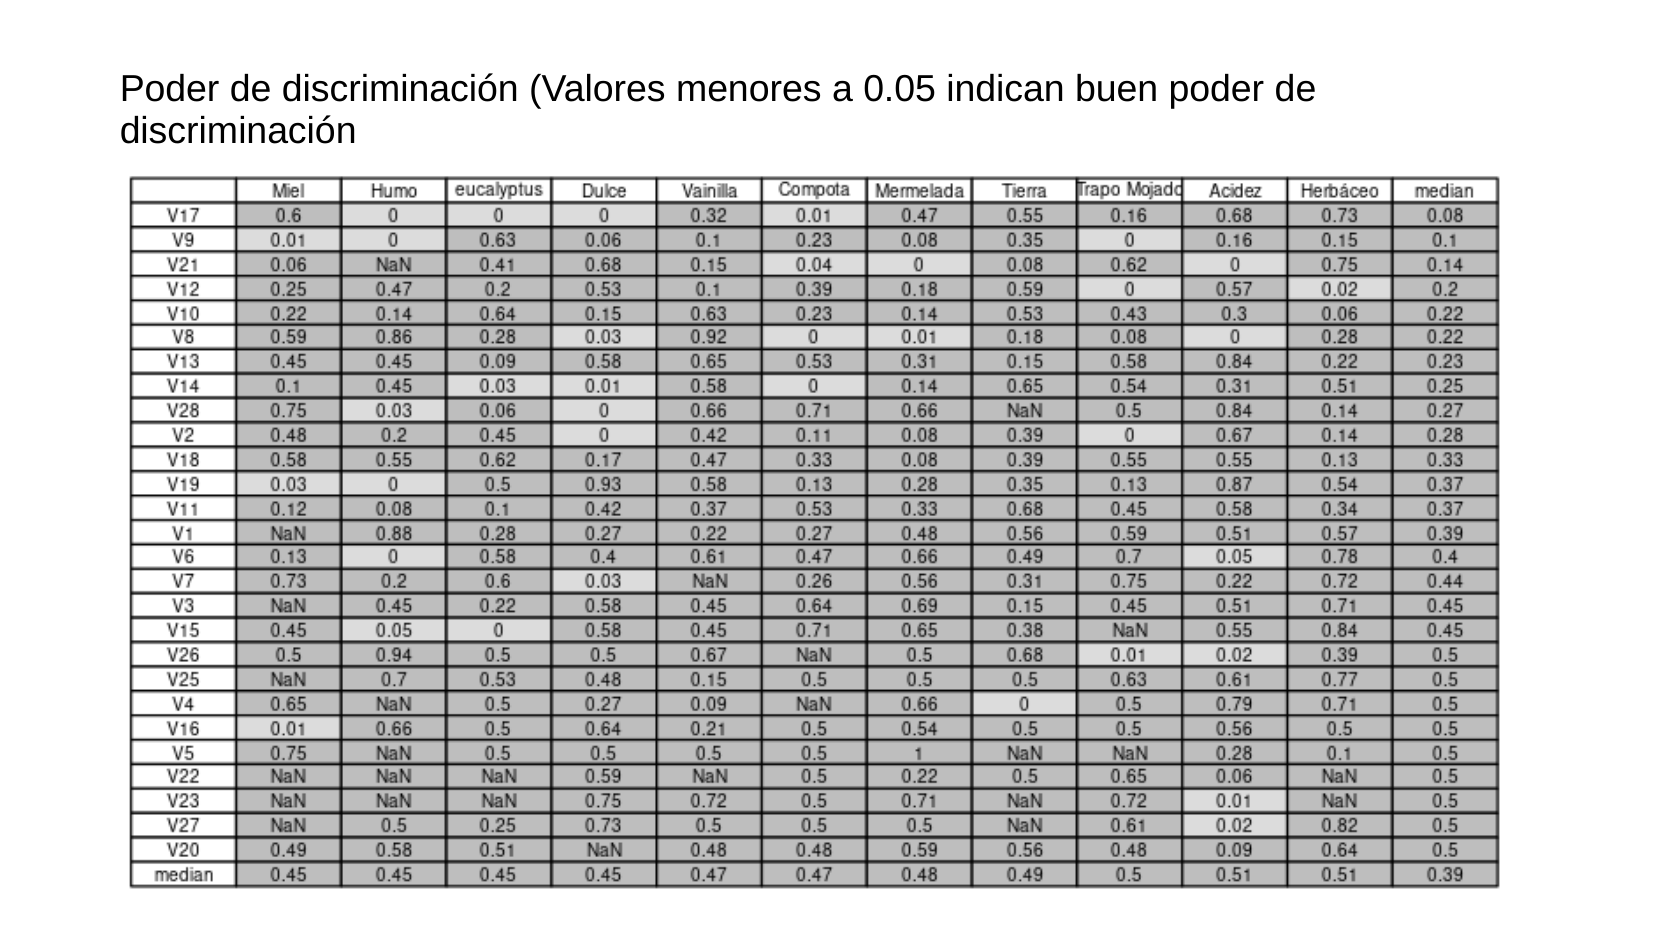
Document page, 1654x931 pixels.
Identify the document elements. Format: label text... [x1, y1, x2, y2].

picture [60, 144, 1531, 916]
text_box Poder de discriminación (Valores menores a 0.05 indican buen poder de discriminación [105, 60, 1561, 243]
